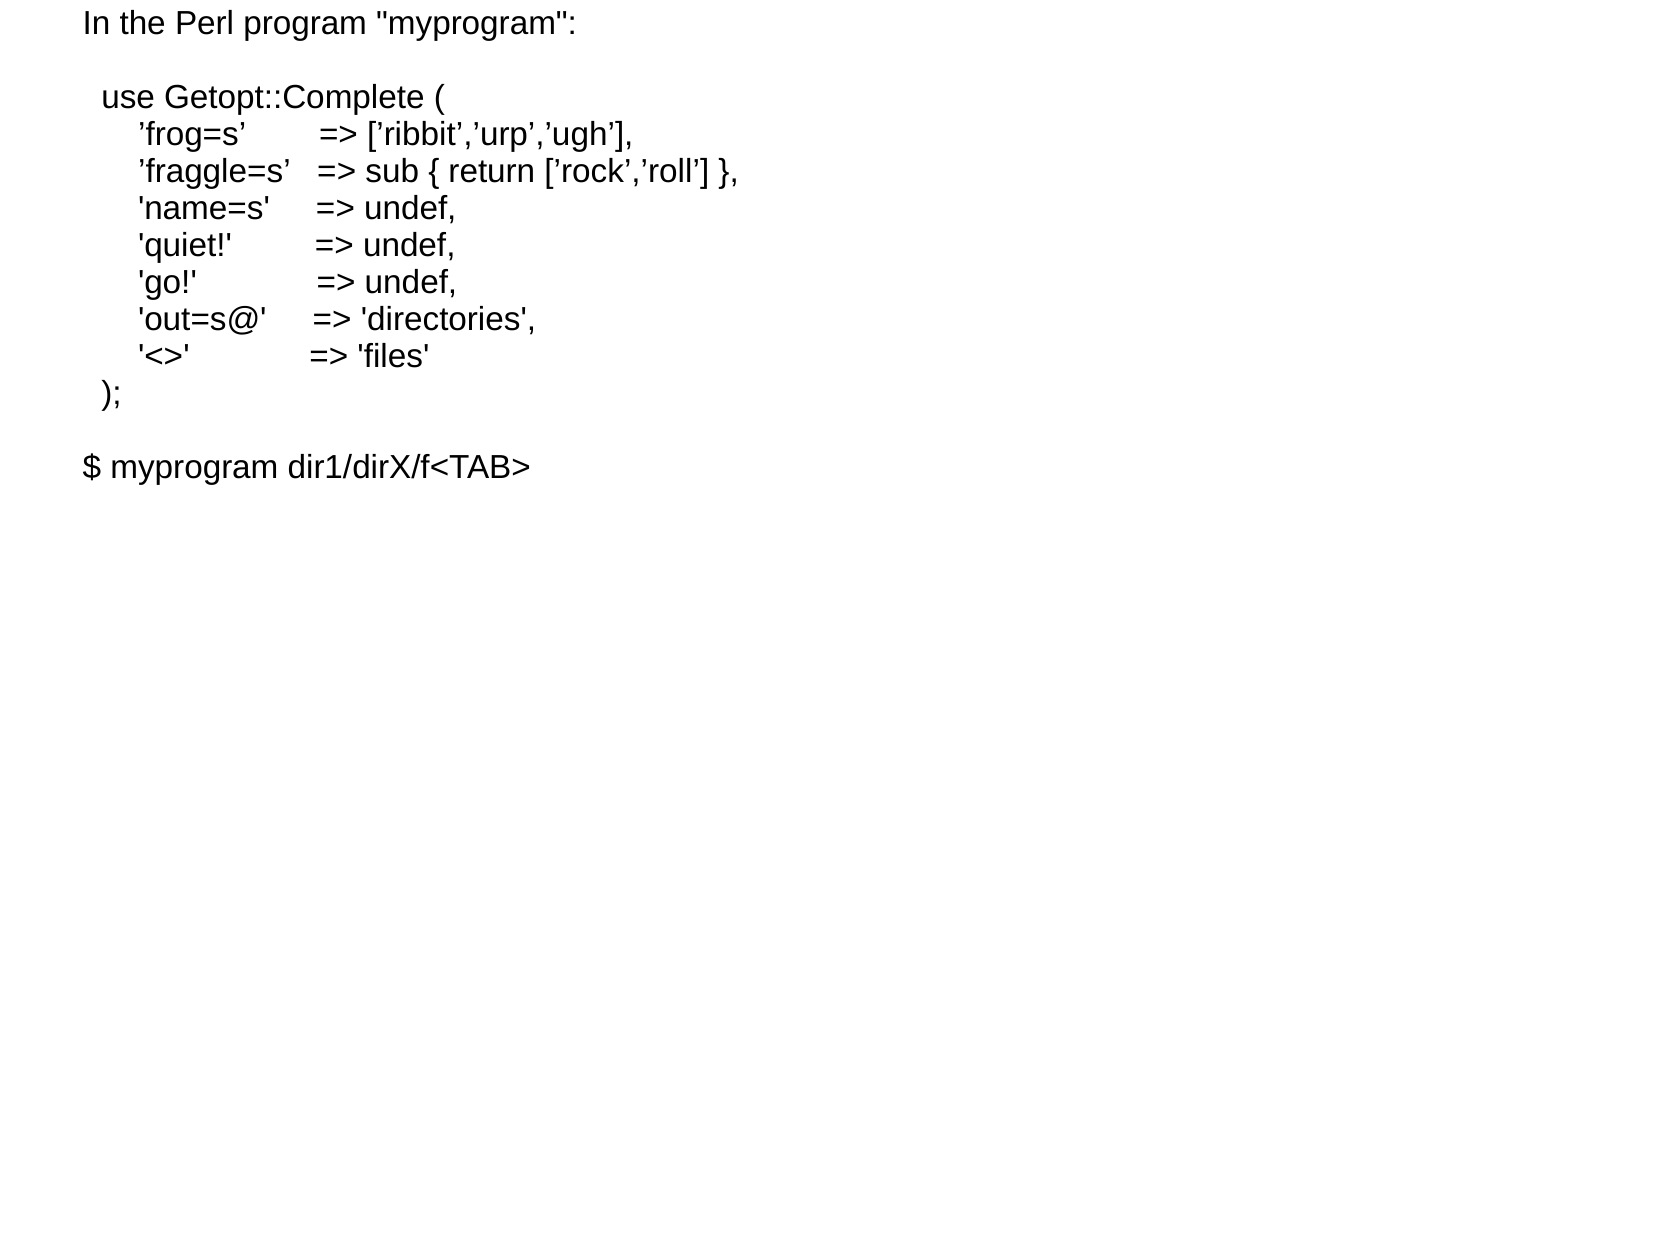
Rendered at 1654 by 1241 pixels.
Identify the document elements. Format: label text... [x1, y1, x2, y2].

subtitle In the Perl program "myprogram": use Getopt::Complete ( ’frog=s’ => [’ribbit’,’urp’,’ugh’], ’fraggle=s’ => sub { return [’rock’,’roll’] }, 'name=s' => undef, 'quiet!' => undef, 'go!' => undef, 'out=s@' => 'directories', '<>' => 'files' ); $ myprogram dir1/dirX/f<TAB> [82, 4, 1571, 1064]
